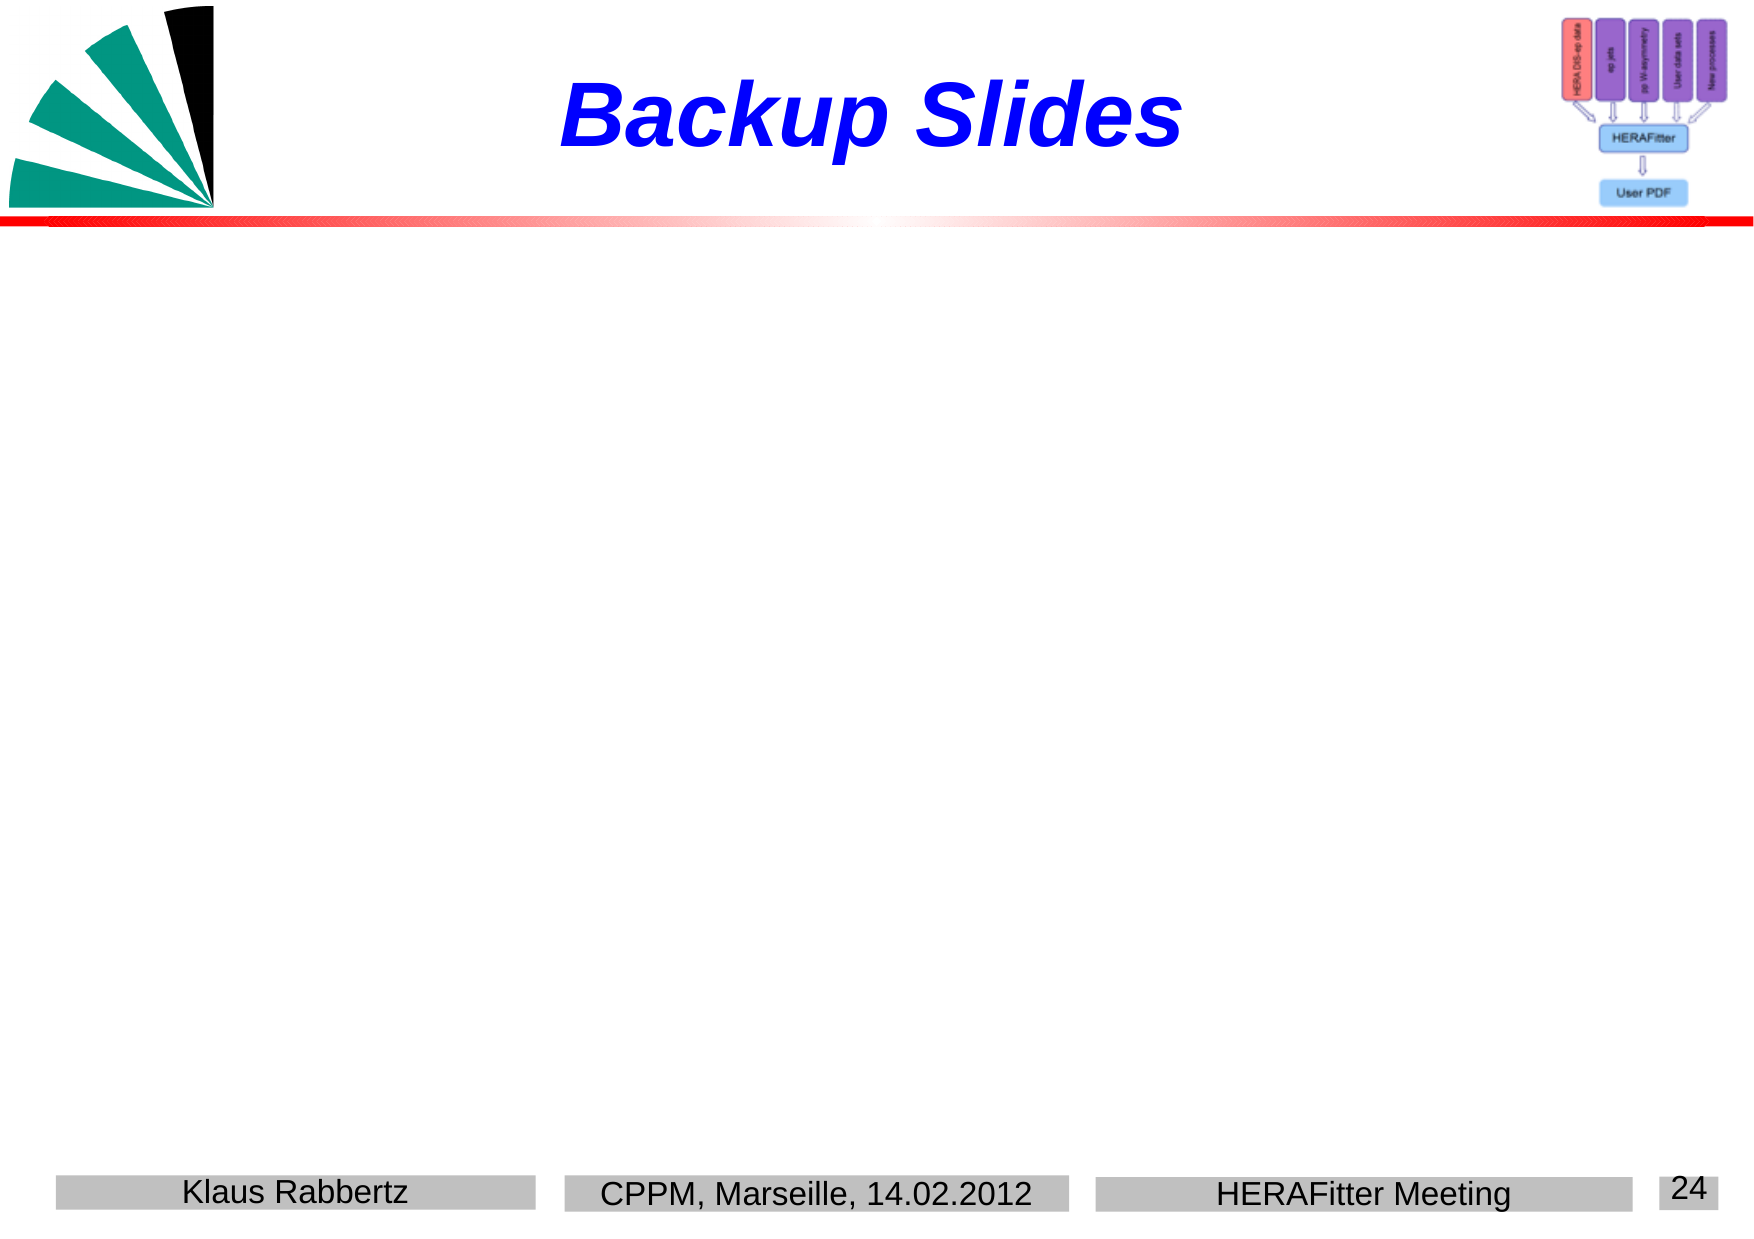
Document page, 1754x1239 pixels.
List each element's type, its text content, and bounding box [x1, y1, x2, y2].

picture [1552, 15, 1736, 211]
picture [9, 6, 214, 210]
title Backup Slides [220, 16, 1525, 213]
